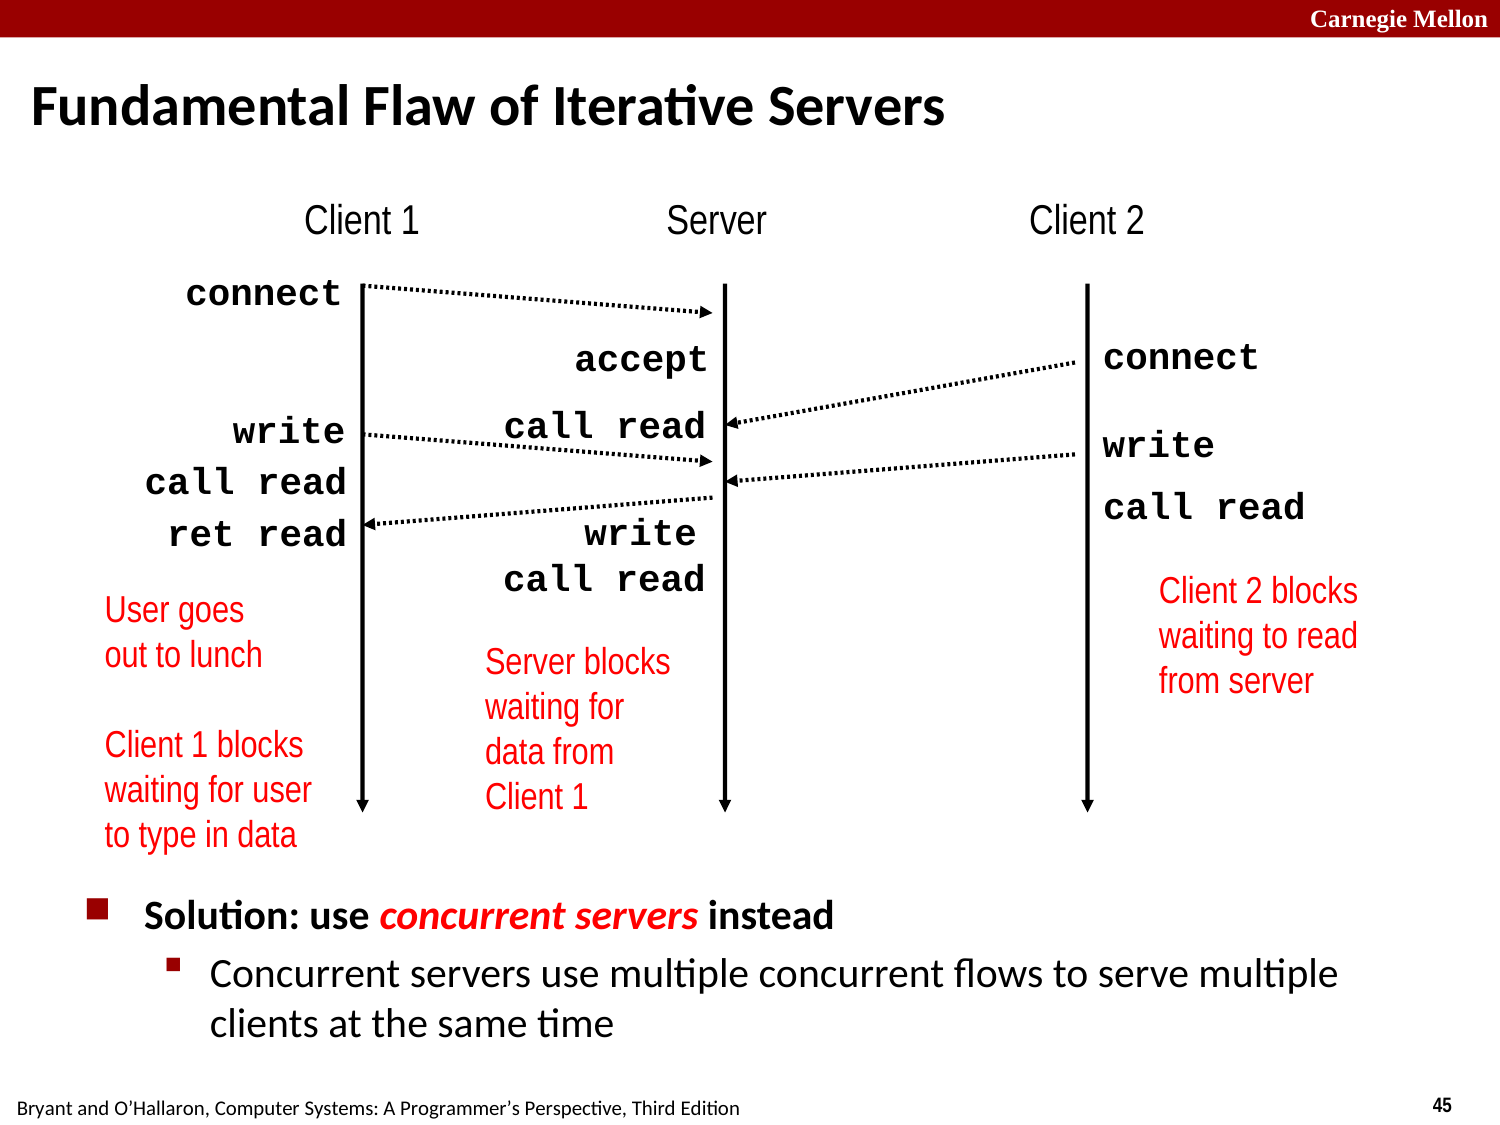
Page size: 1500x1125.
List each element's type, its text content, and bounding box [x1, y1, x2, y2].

text_box write [217, 398, 361, 449]
text_box Client 2 blocks waiting to read from server [1144, 558, 1382, 709]
text_box connect [1088, 324, 1276, 385]
text_box Server [651, 185, 783, 251]
text_box call read [488, 393, 721, 454]
text_box write [569, 500, 712, 546]
text_box accept [559, 326, 725, 387]
text_box User goes out to lunch Client 1 blocks waiting for user to type in data [89, 577, 327, 863]
text_box Server blocks waiting for data from Client 1 [470, 629, 686, 825]
title Fundamental Flaw of Iterative Servers [15, 54, 1491, 149]
text_box Client 2 [1014, 185, 1160, 251]
text_box call read [1088, 474, 1321, 535]
text_box Client 1 [289, 185, 435, 251]
text_box call read [129, 449, 362, 510]
text_box connect [170, 260, 358, 321]
text_box write [1088, 412, 1231, 473]
text_box call read [488, 546, 721, 607]
list Solution: use concurrent servers instead Concurrent servers use multiple concurrent flows to serve multiple clients at the same time [72, 880, 1463, 1070]
text_box ret read [151, 501, 362, 562]
